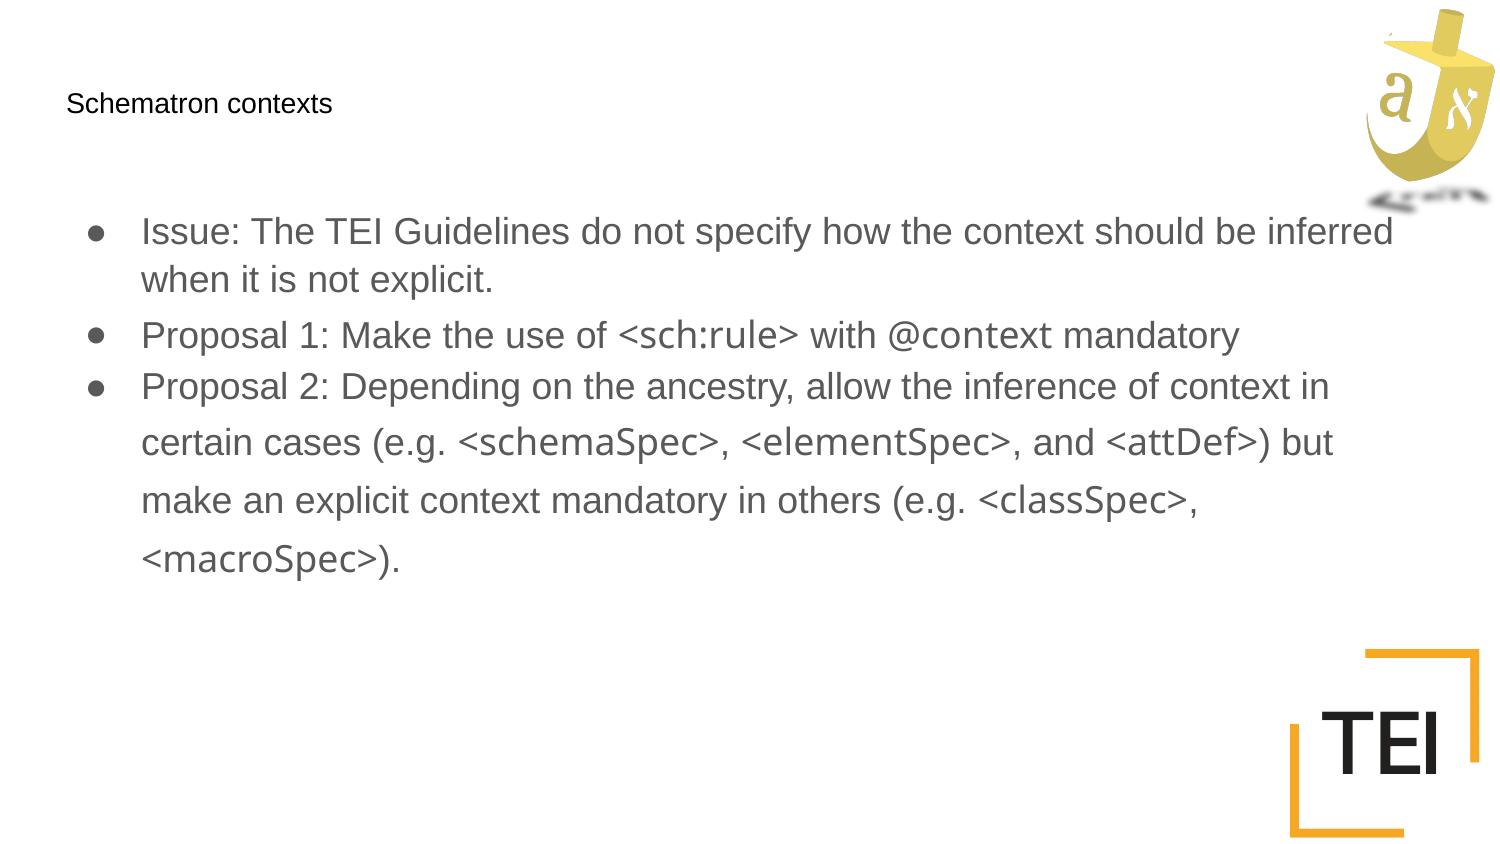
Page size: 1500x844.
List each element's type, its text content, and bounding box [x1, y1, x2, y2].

title Schematron contexts [51, 72, 1449, 167]
picture [1285, 645, 1484, 844]
list Issue: The TEI Guidelines do not specify how the context should be inferred when it is not explicit. Proposal 1: Make the use of <sch:rule> with @context mandatory Proposal 2: Depending on the ancestry, allow the inference of context in certain cases (e.g. <schemaSpec>, <elementSpec>, and <attDef>) but make an explicit context mandatory in others (e.g. <classSpec>, <macroSpec>). [51, 189, 1449, 750]
picture [1352, 0, 1500, 220]
